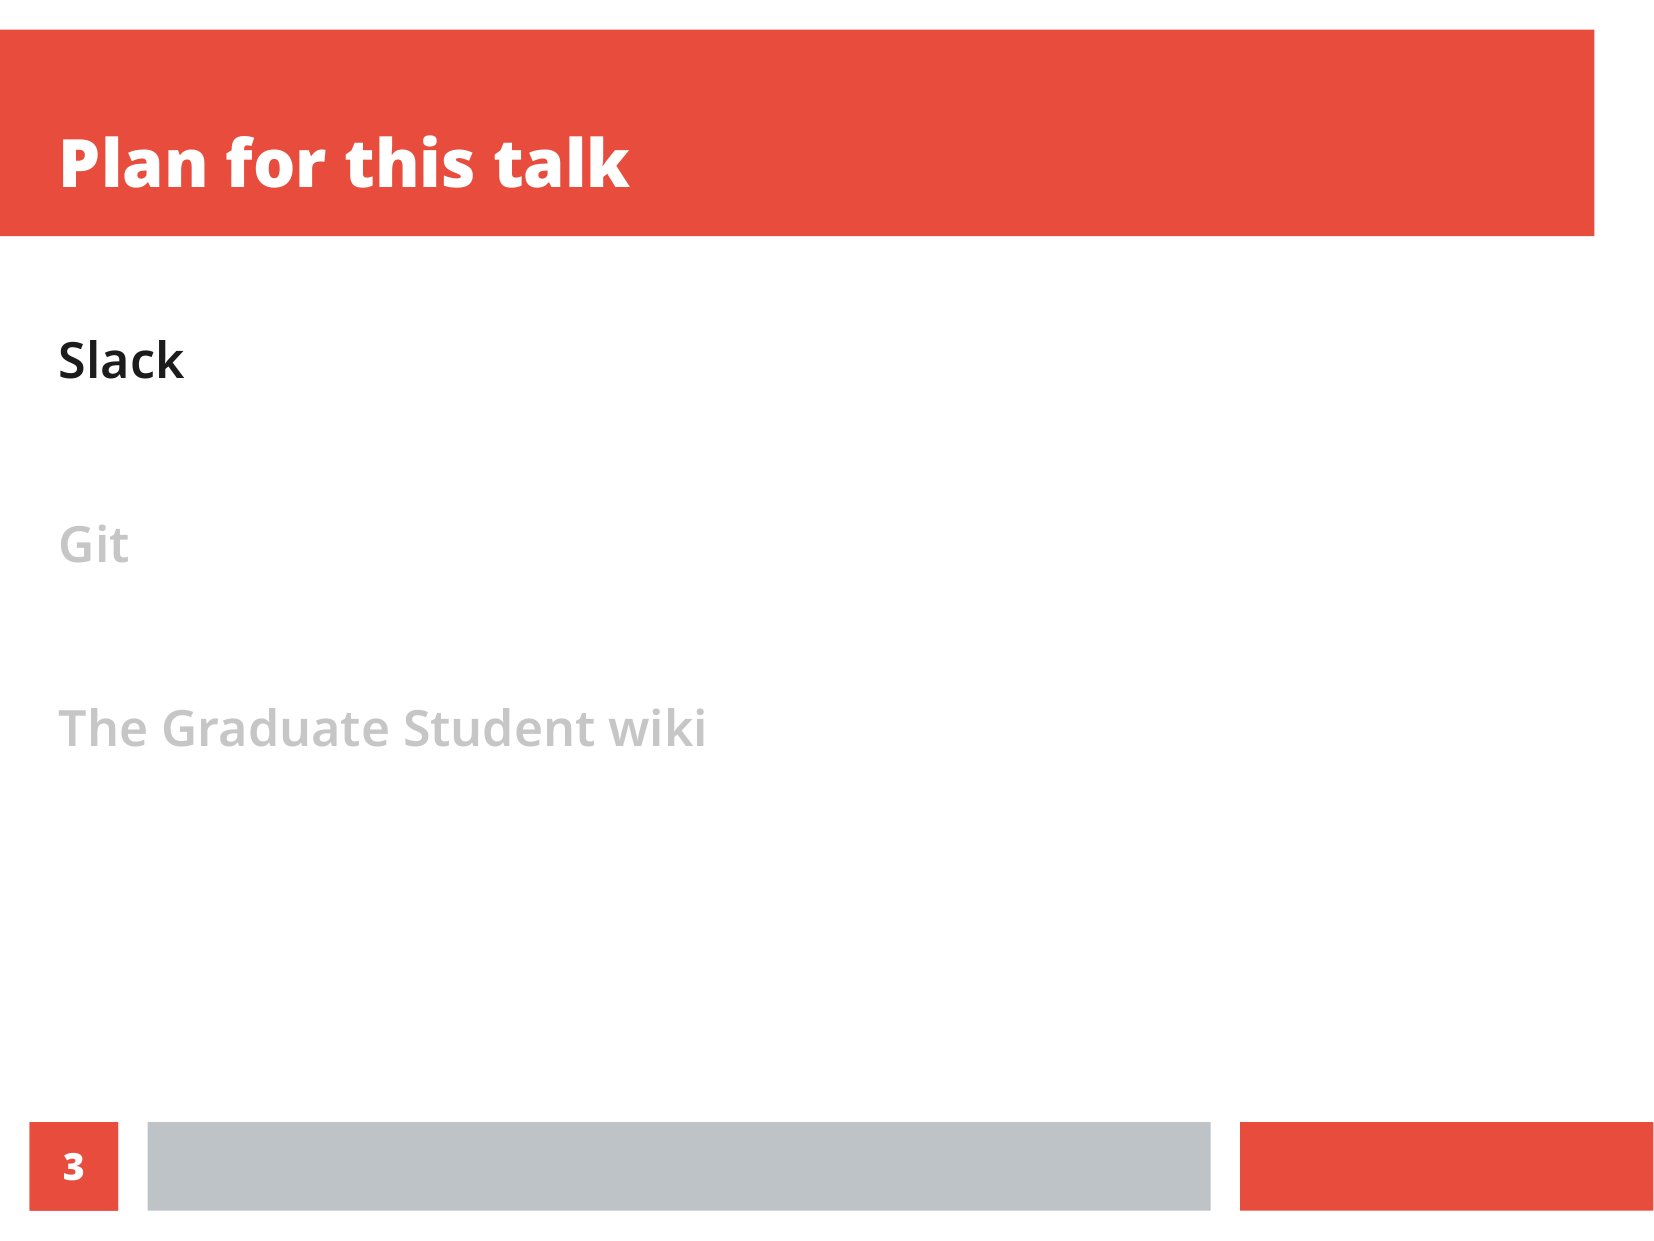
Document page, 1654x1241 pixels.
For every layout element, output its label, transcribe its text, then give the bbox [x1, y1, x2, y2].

title Plan for this talk [59, 59, 1595, 207]
list Slack Git The Graduate Student wiki [59, 324, 1565, 1093]
